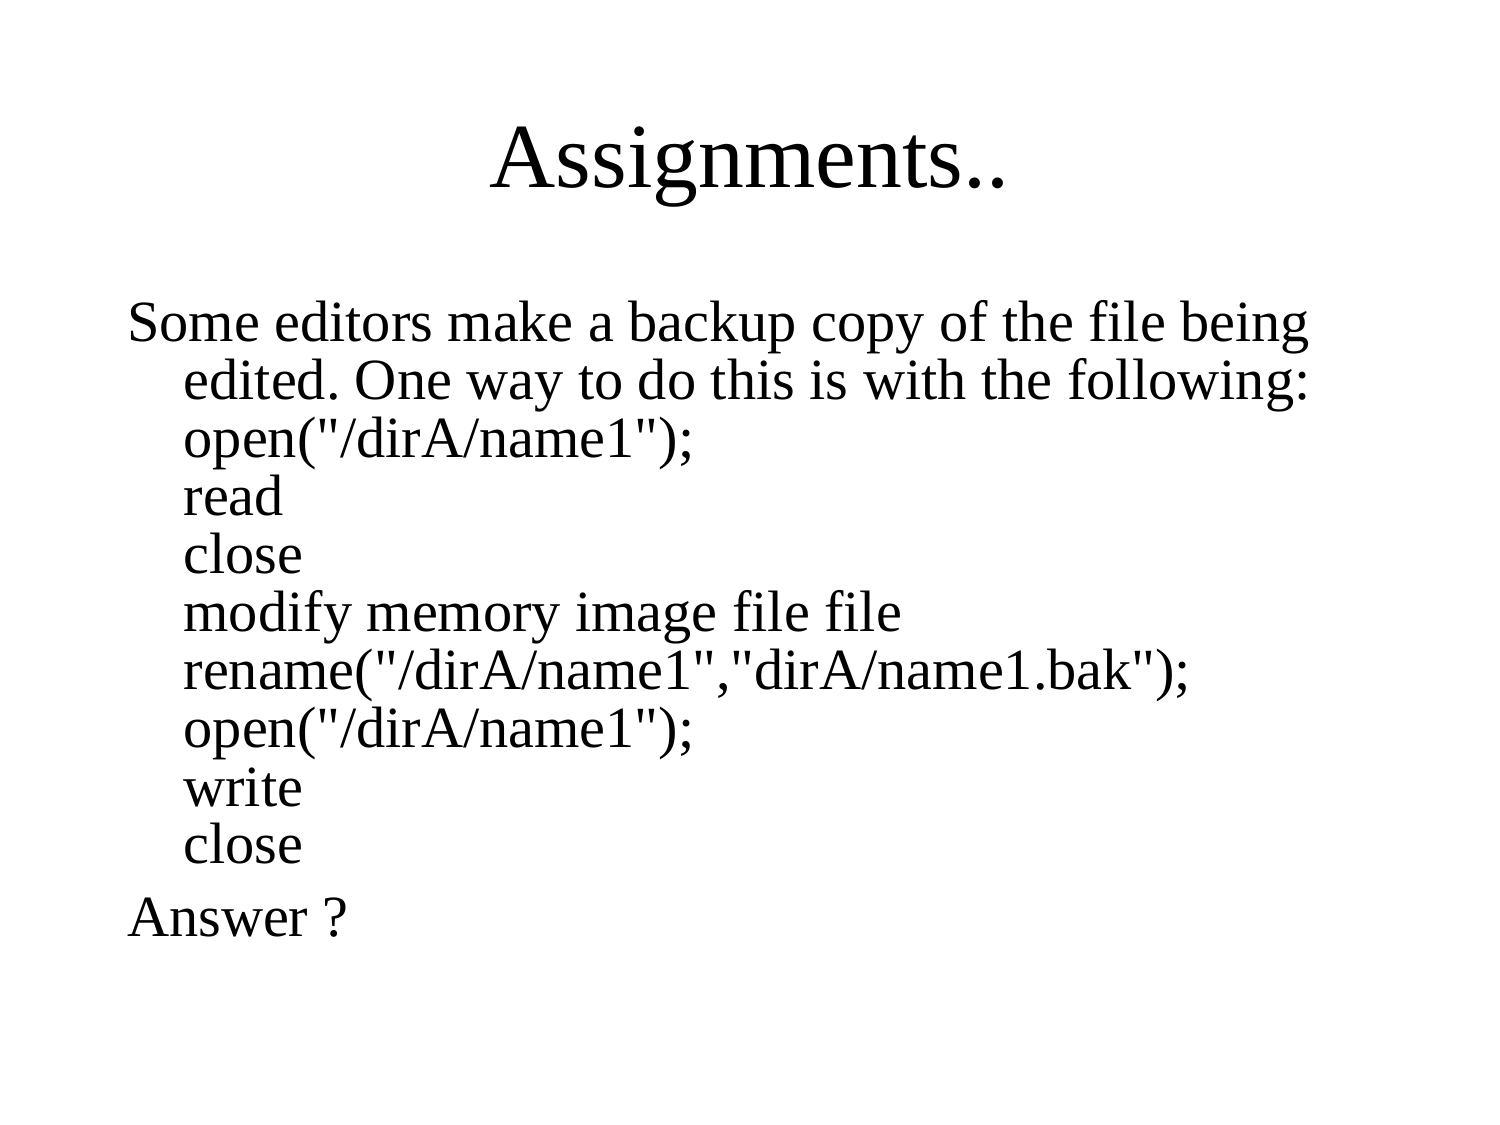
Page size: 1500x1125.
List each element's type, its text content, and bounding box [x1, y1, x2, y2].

list Some editors make a backup copy of the file being edited. One way to do this is with the following: open("/dirA/name1"); read close modify memory image file file rename("/dirA/name1","dirA/name1.bak"); open("/dirA/name1"); write close Answer ? [112, 287, 1388, 1125]
title Assignments.. [112, 62, 1388, 250]
